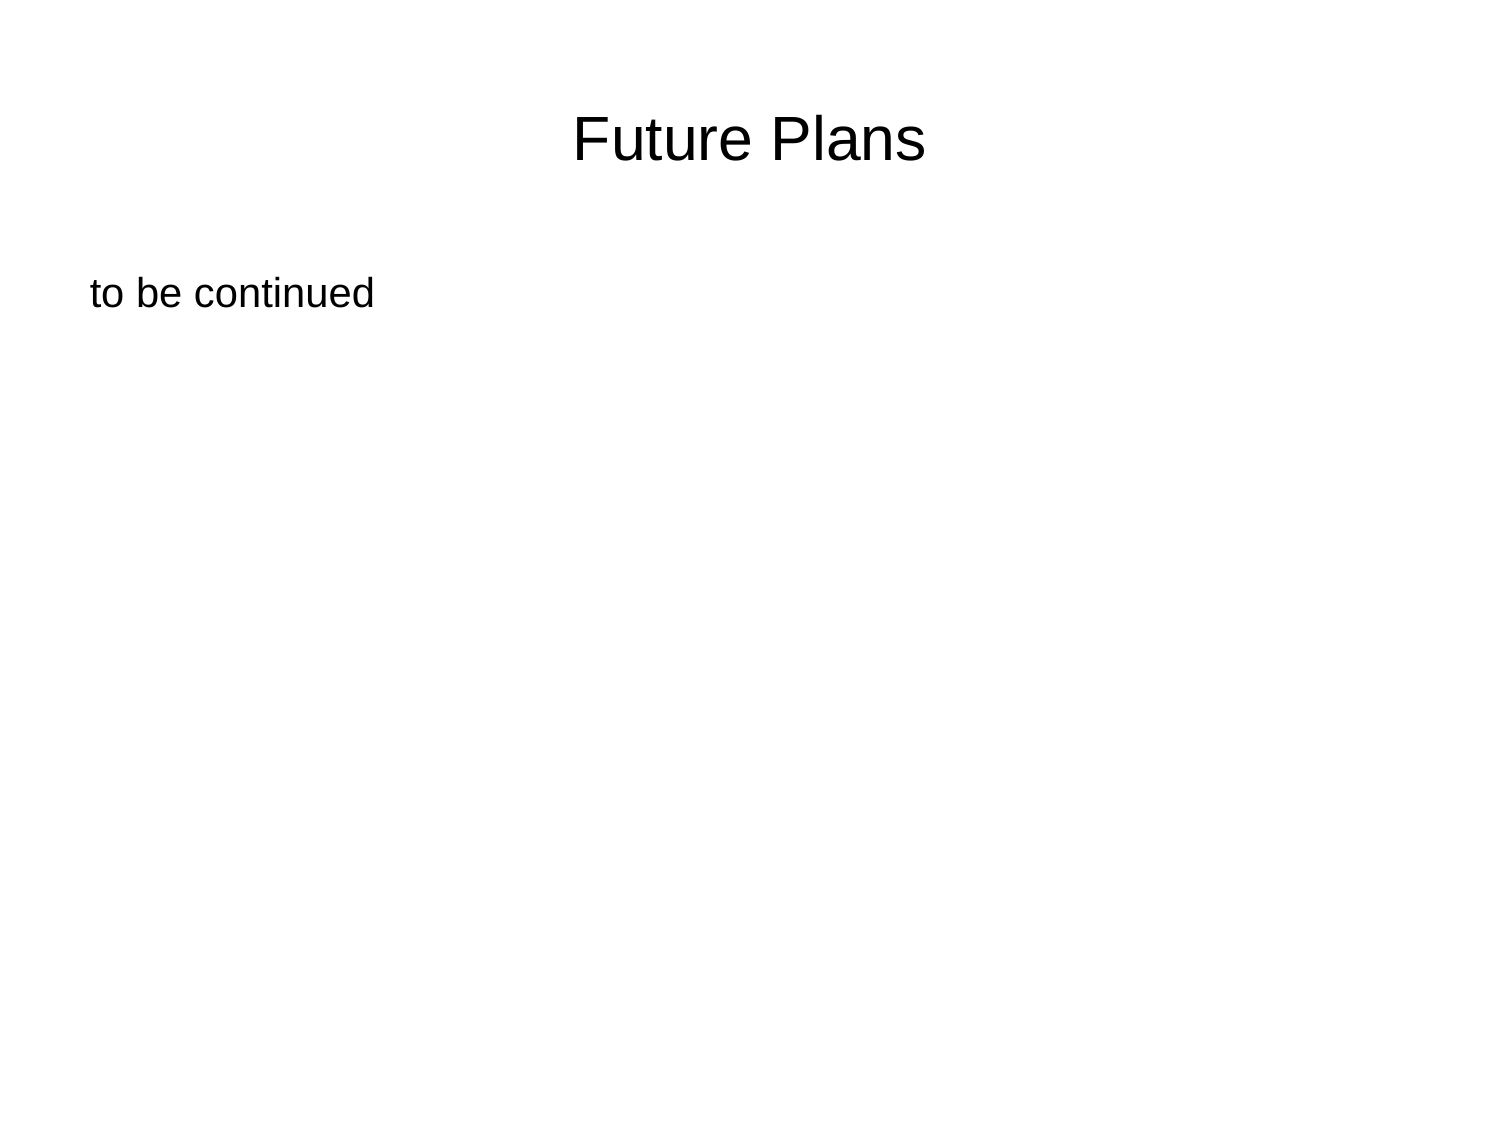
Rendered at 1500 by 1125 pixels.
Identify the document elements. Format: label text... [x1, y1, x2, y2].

list to be continued [75, 262, 1426, 1006]
title Future Plans [75, 45, 1426, 233]
